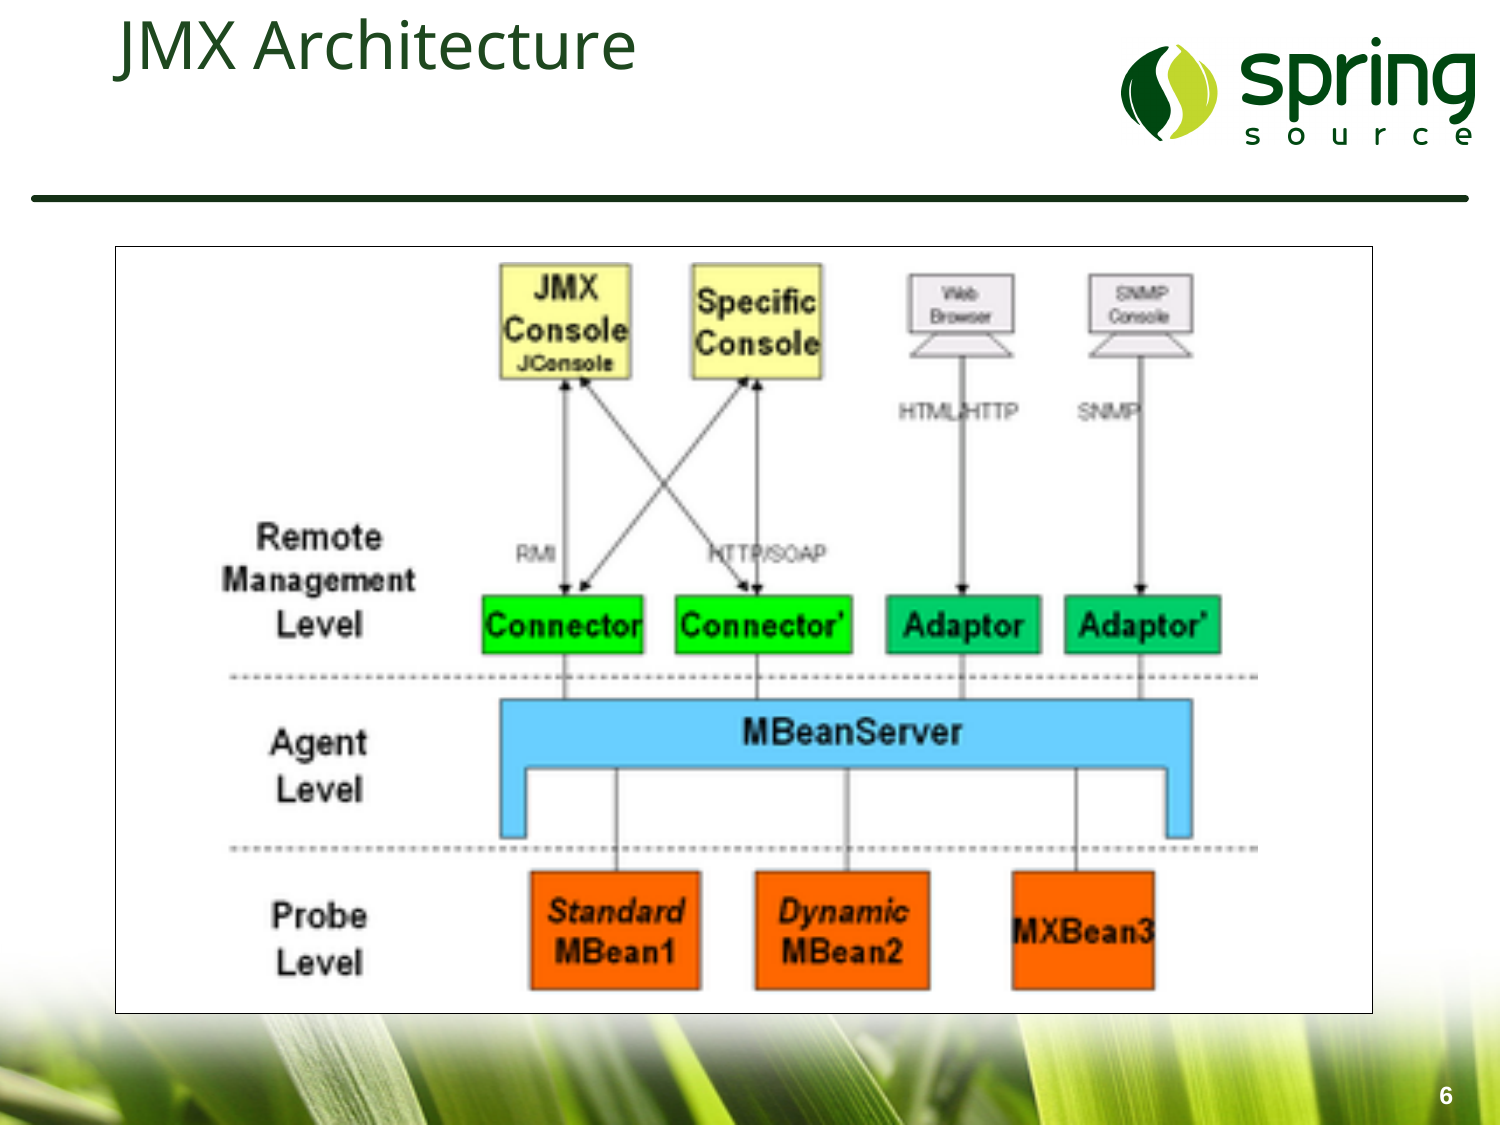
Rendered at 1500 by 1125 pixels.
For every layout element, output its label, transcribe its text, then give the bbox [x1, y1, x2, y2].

picture [1136, 37, 1475, 145]
picture [0, 944, 1500, 1125]
title JMX Architecture [103, 0, 1136, 178]
picture [206, 262, 1258, 998]
text_box [115, 246, 1373, 1014]
